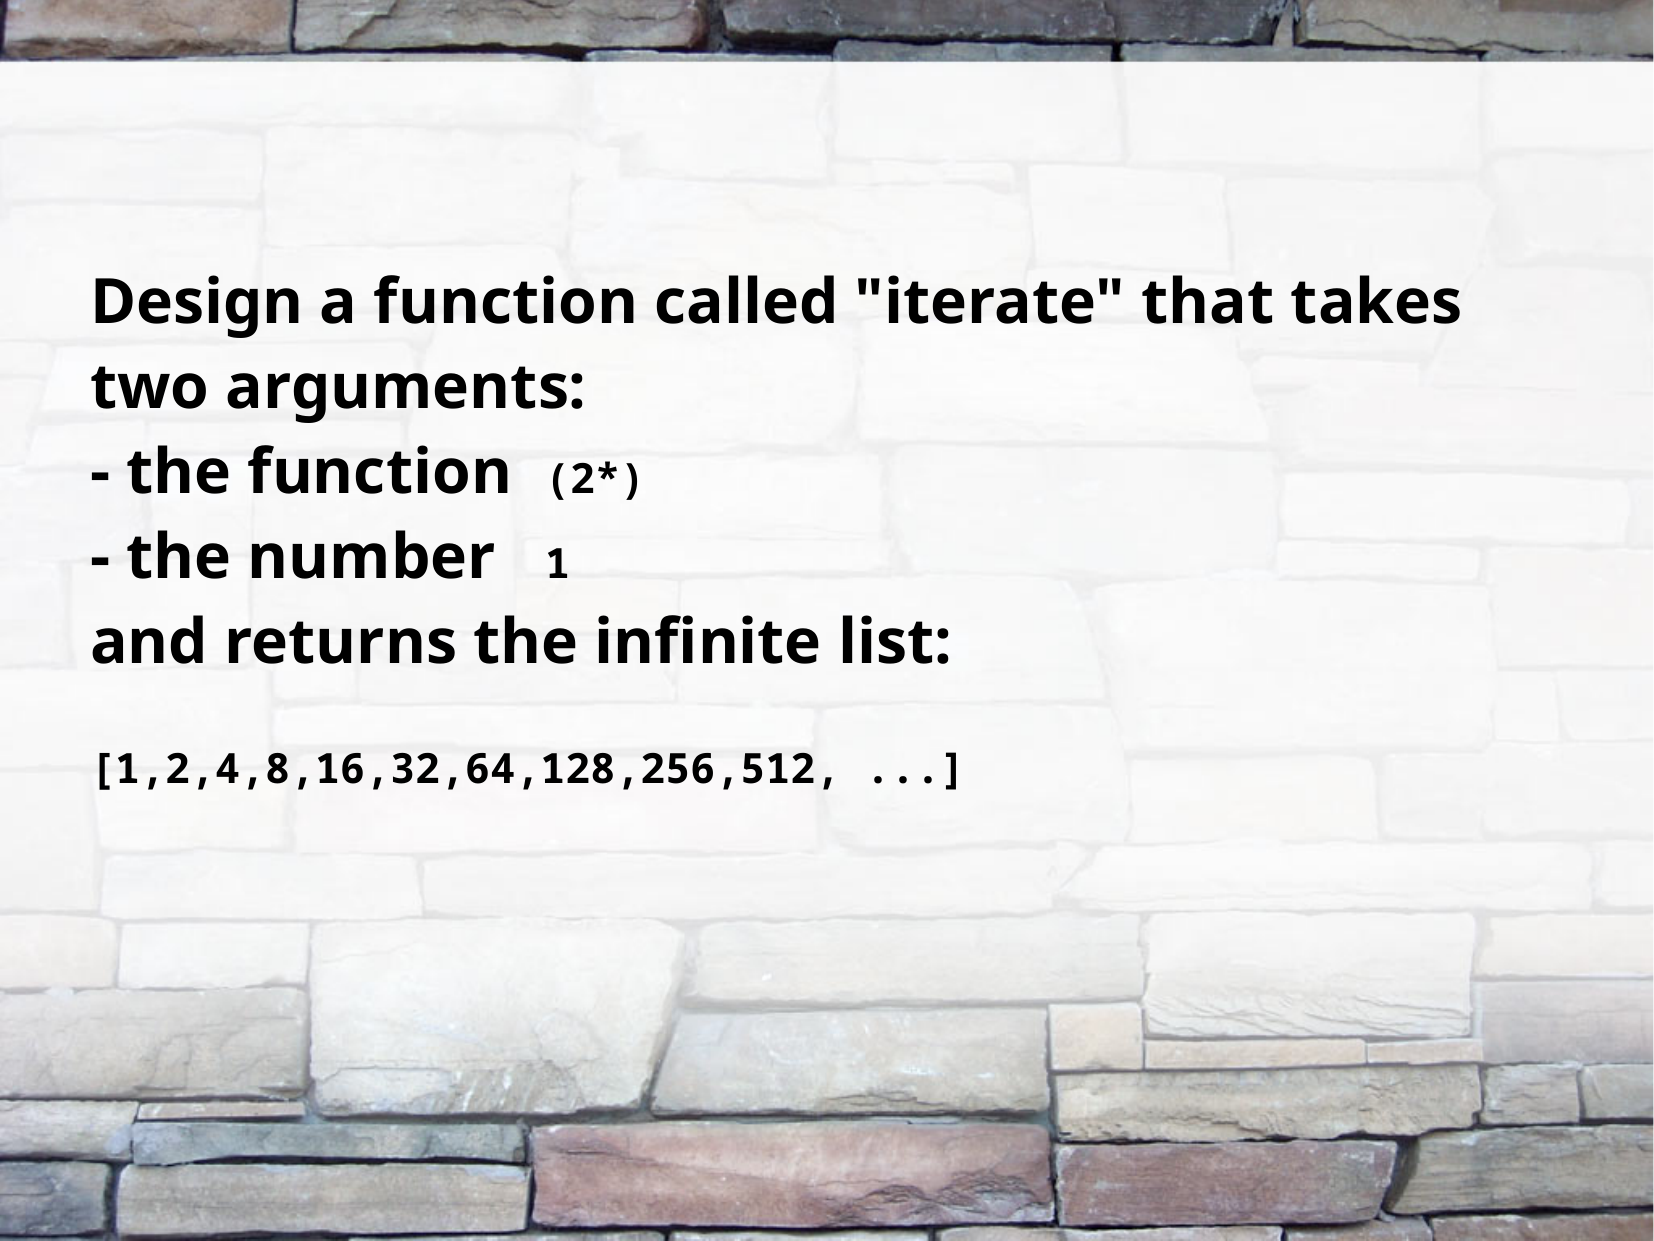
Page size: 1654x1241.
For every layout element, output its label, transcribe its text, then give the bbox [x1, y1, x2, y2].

picture [0, 0, 1654, 1241]
subtitle Design a function called "iterate" that takes two arguments: - the function (2*) - the number 1 and returns the infinite list: [1,2,4,8,16,32,64,128,256,512, ...] [90, 45, 1571, 1066]
